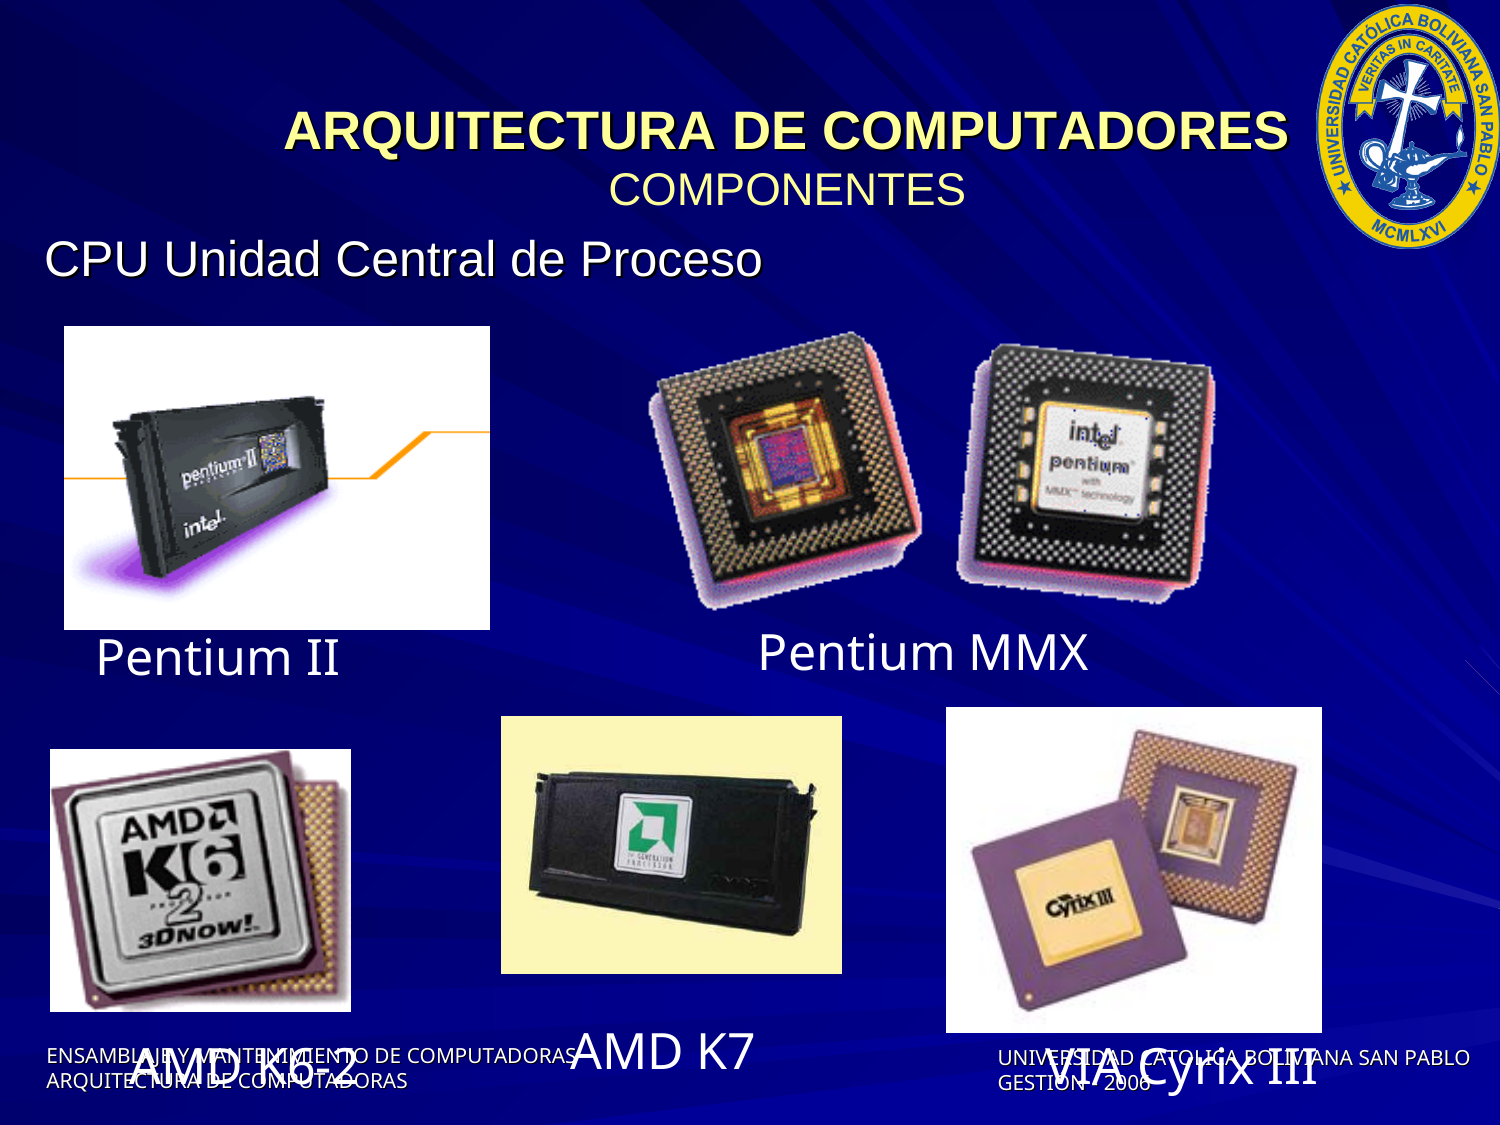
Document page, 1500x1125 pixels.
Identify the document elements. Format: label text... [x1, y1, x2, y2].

picture [631, 326, 1230, 623]
title CPU Unidad Central de Proceso [29, 207, 1238, 304]
text_box AMD K6-2 [114, 1026, 376, 1102]
picture [64, 326, 490, 630]
picture [50, 749, 351, 1012]
picture [946, 707, 1322, 1033]
picture [1316, 4, 1500, 249]
text_box AMD K7 [555, 1011, 772, 1087]
text_box Pentium MMX [743, 613, 1104, 689]
text_box ARQUITECTURA DE COMPUTADORES COMPONENTES [112, 78, 1463, 232]
text_box Pentium II [80, 630, 369, 694]
text_box VIA Cyrix III [1030, 1026, 1334, 1102]
picture [501, 716, 842, 974]
